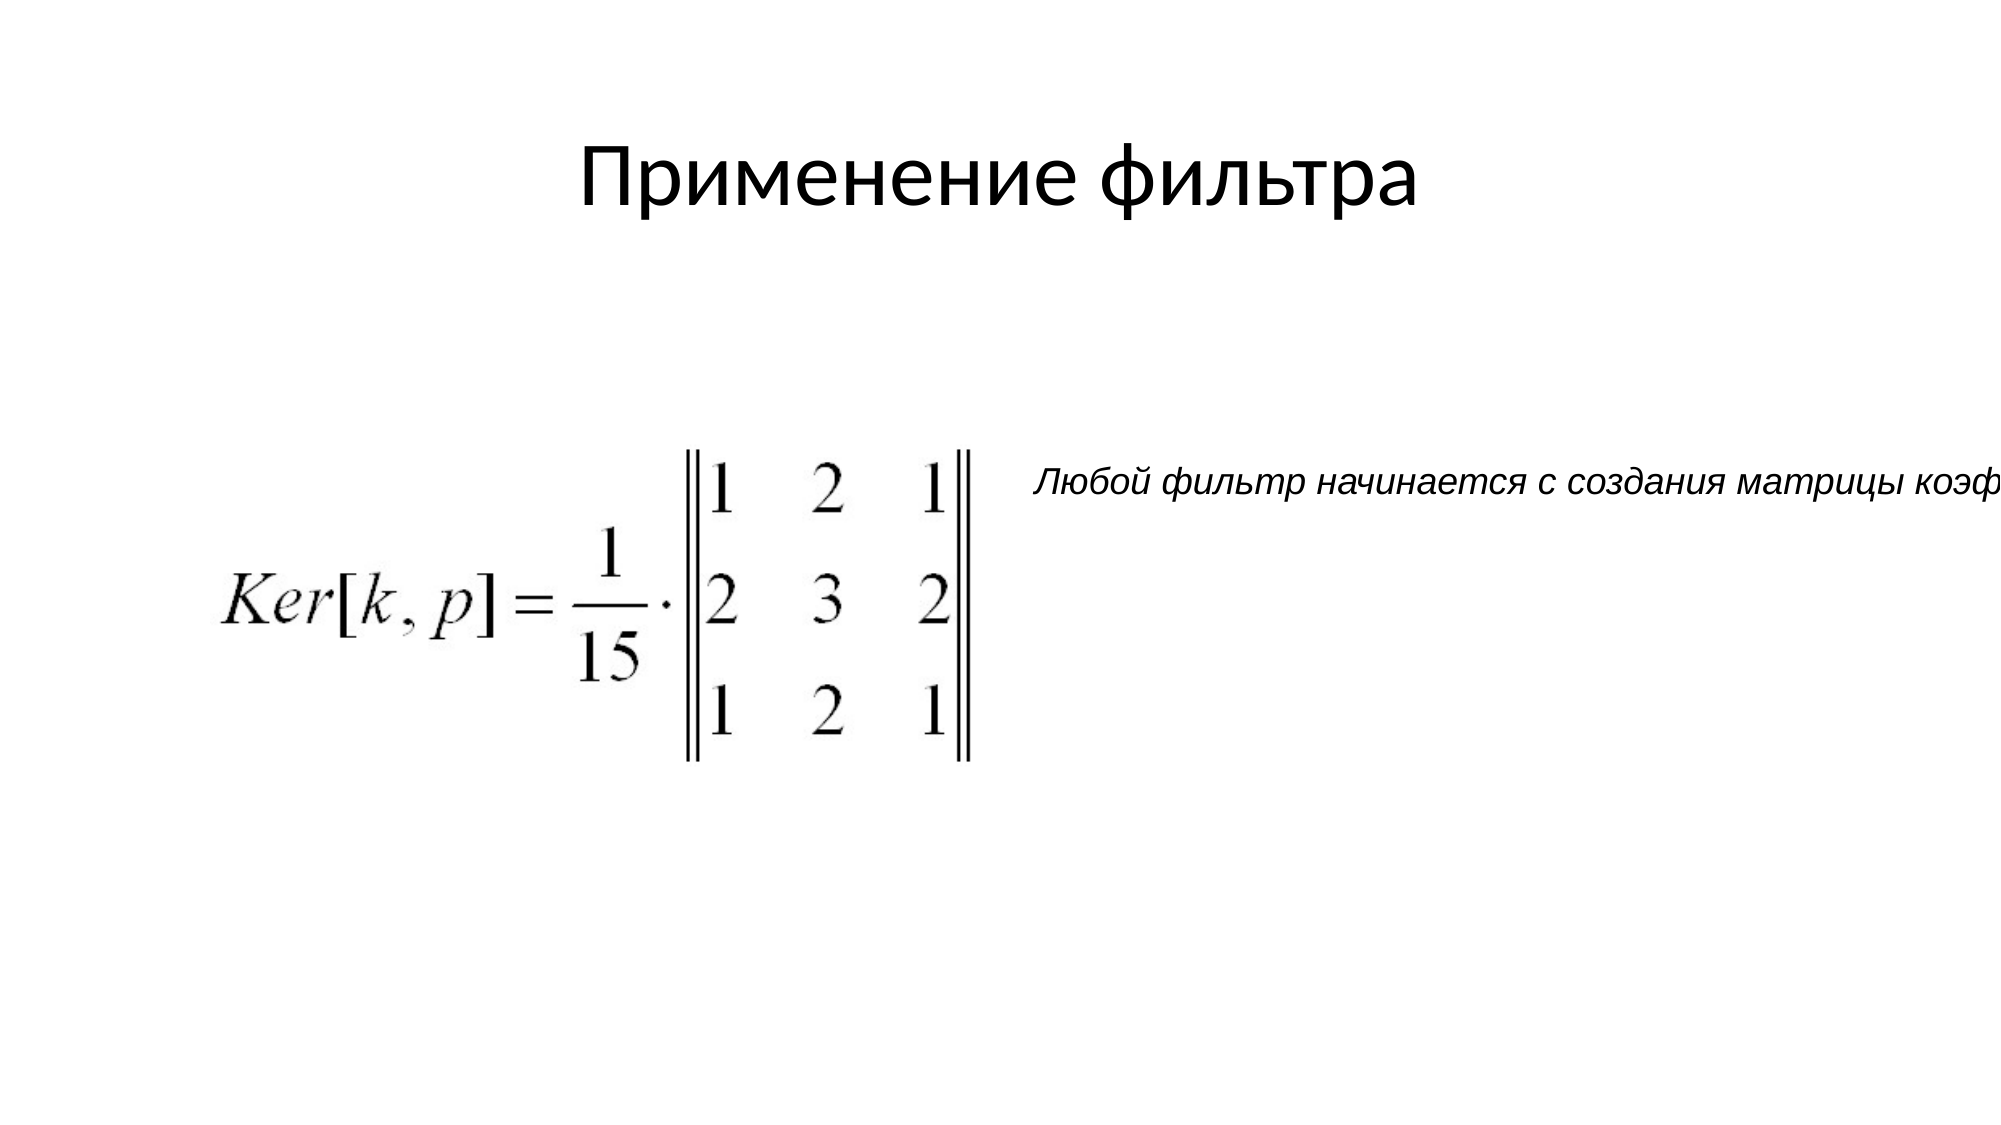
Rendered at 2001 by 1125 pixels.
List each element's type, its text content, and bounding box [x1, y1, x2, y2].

picture [210, 432, 988, 778]
title Применение фильтра [137, 59, 1863, 278]
text_box Любой фильтр начинается с создания матрицы коэффициентов (именуется как Kernel), которые будут необходимы для применения фильтра. В каждом случае, она соответственно будет различаться. В Kernel устанавливается якорь. [1020, 453, 1846, 721]
